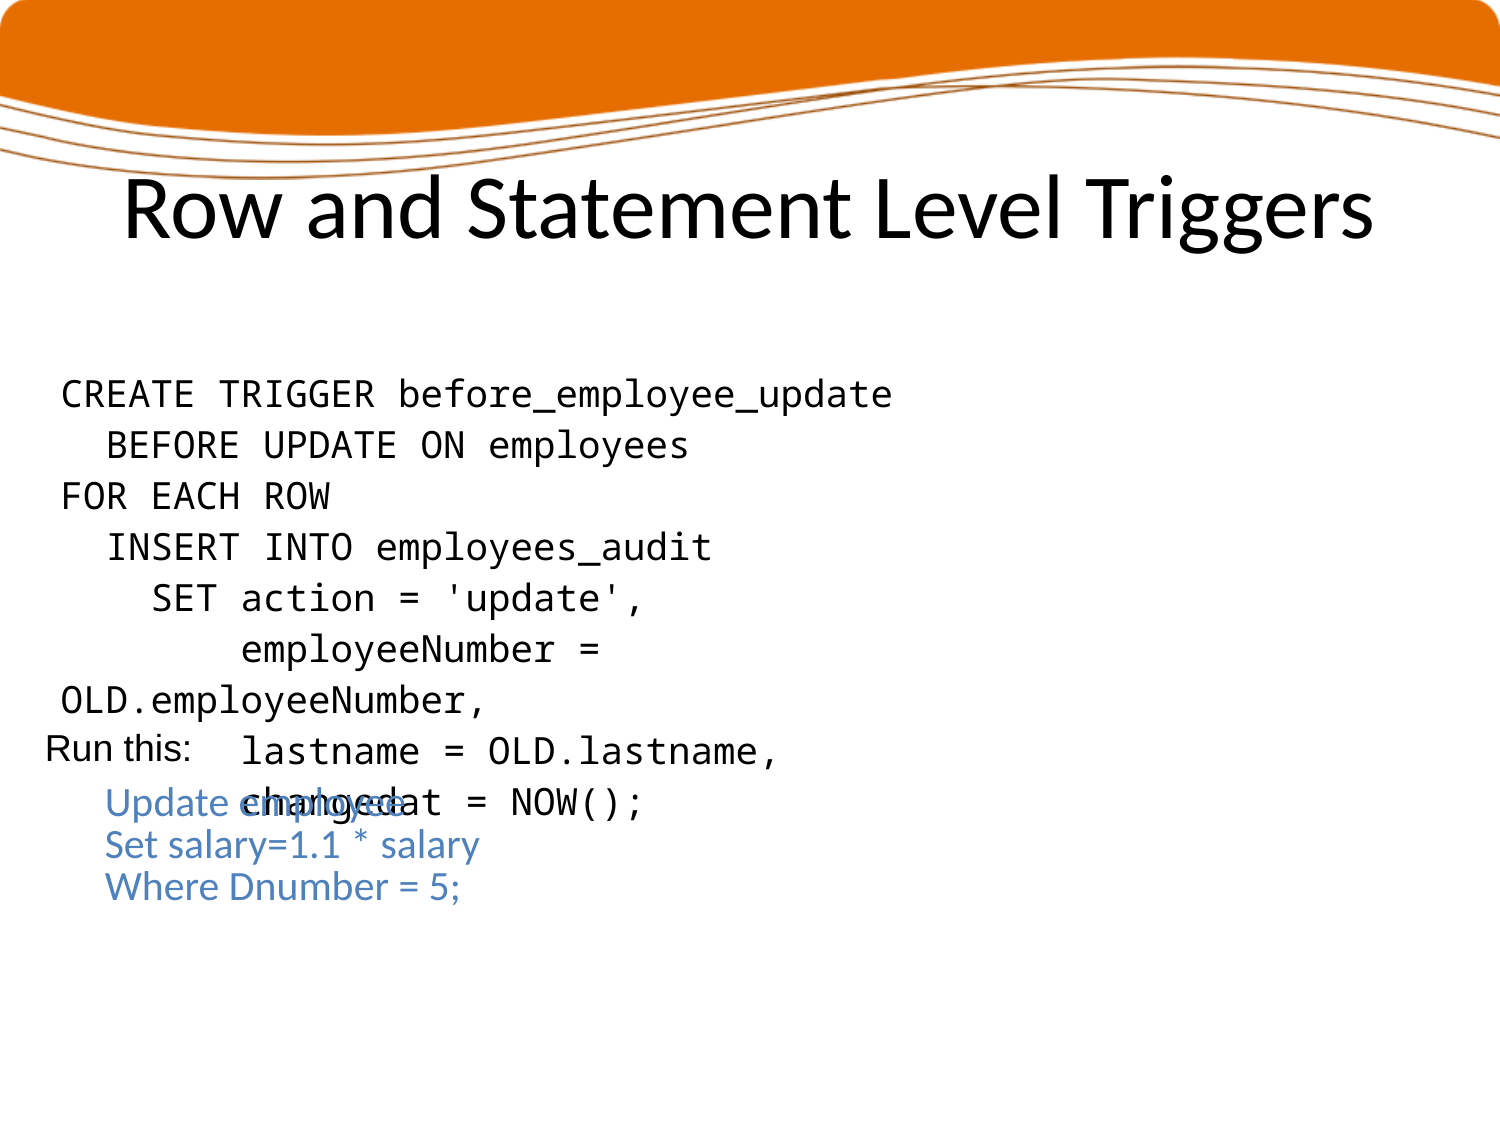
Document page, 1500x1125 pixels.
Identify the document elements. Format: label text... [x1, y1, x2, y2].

text_box CREATE TRIGGER before_employee_update BEFORE UPDATE ON employees FOR EACH ROW INSERT INTO employees_audit SET action = 'update', employeeNumber = OLD.employeeNumber, lastname = OLD.lastname, changedat = NOW(); [45, 360, 1081, 676]
picture [0, 0, 1500, 180]
text_box Run this: [30, 720, 208, 777]
title Row and Statement Level Triggers [75, 125, 1425, 279]
text_box Update employee Set salary=1.1 * salary Where Dnumber = 5; [90, 778, 505, 961]
